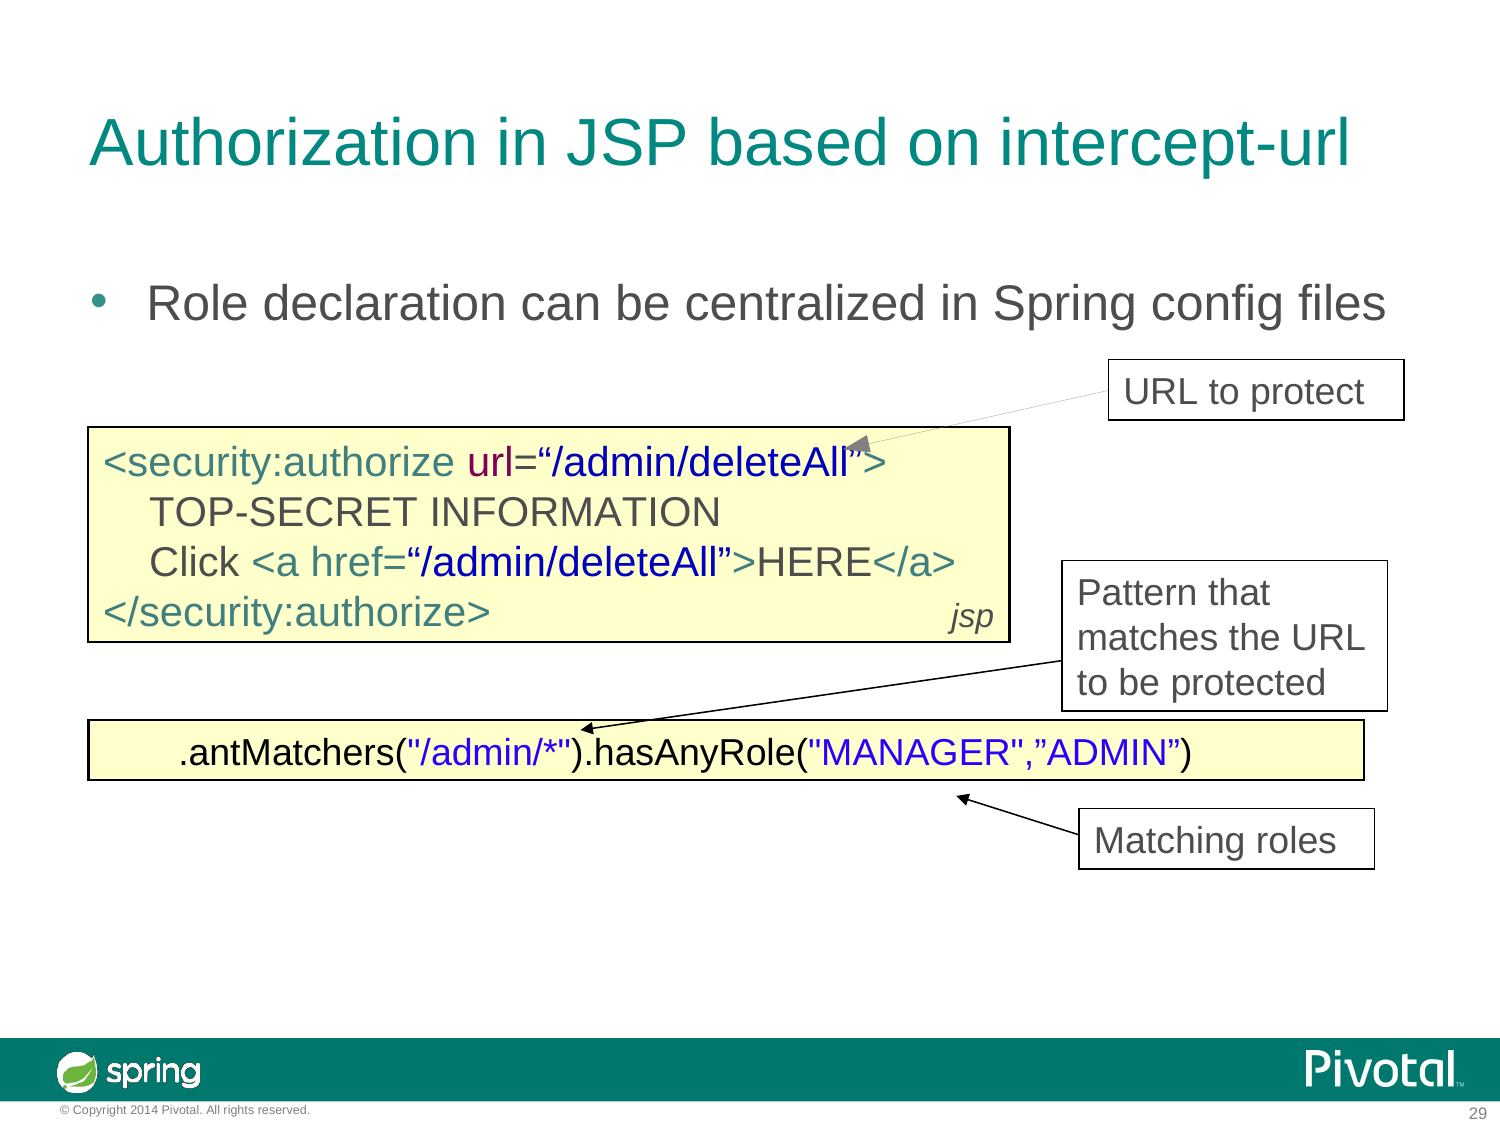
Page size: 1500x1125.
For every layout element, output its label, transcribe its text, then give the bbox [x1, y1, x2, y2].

list Role declaration can be centralized in Spring config files [75, 262, 1426, 1005]
text_box .antMatchers("/admin/*").hasAnyRole("MANAGER",”ADMIN”) [88, 719, 1364, 781]
text_box URL to protect [1108, 359, 1404, 421]
text_box jsp [936, 586, 1032, 644]
title Authorization in JSP based on intercept-url [75, 91, 1426, 187]
text_box Pattern that matches the URL to be protected [1062, 560, 1388, 711]
picture [32, 1041, 210, 1103]
text_box Matching roles [1079, 808, 1375, 870]
picture [1306, 1050, 1464, 1087]
text_box <security:authorize url=“/admin/deleteAll”> TOP-SECRET INFORMATION Click <a href=“/admin/deleteAll”>HERE</a> </security:authorize> [88, 426, 1010, 643]
